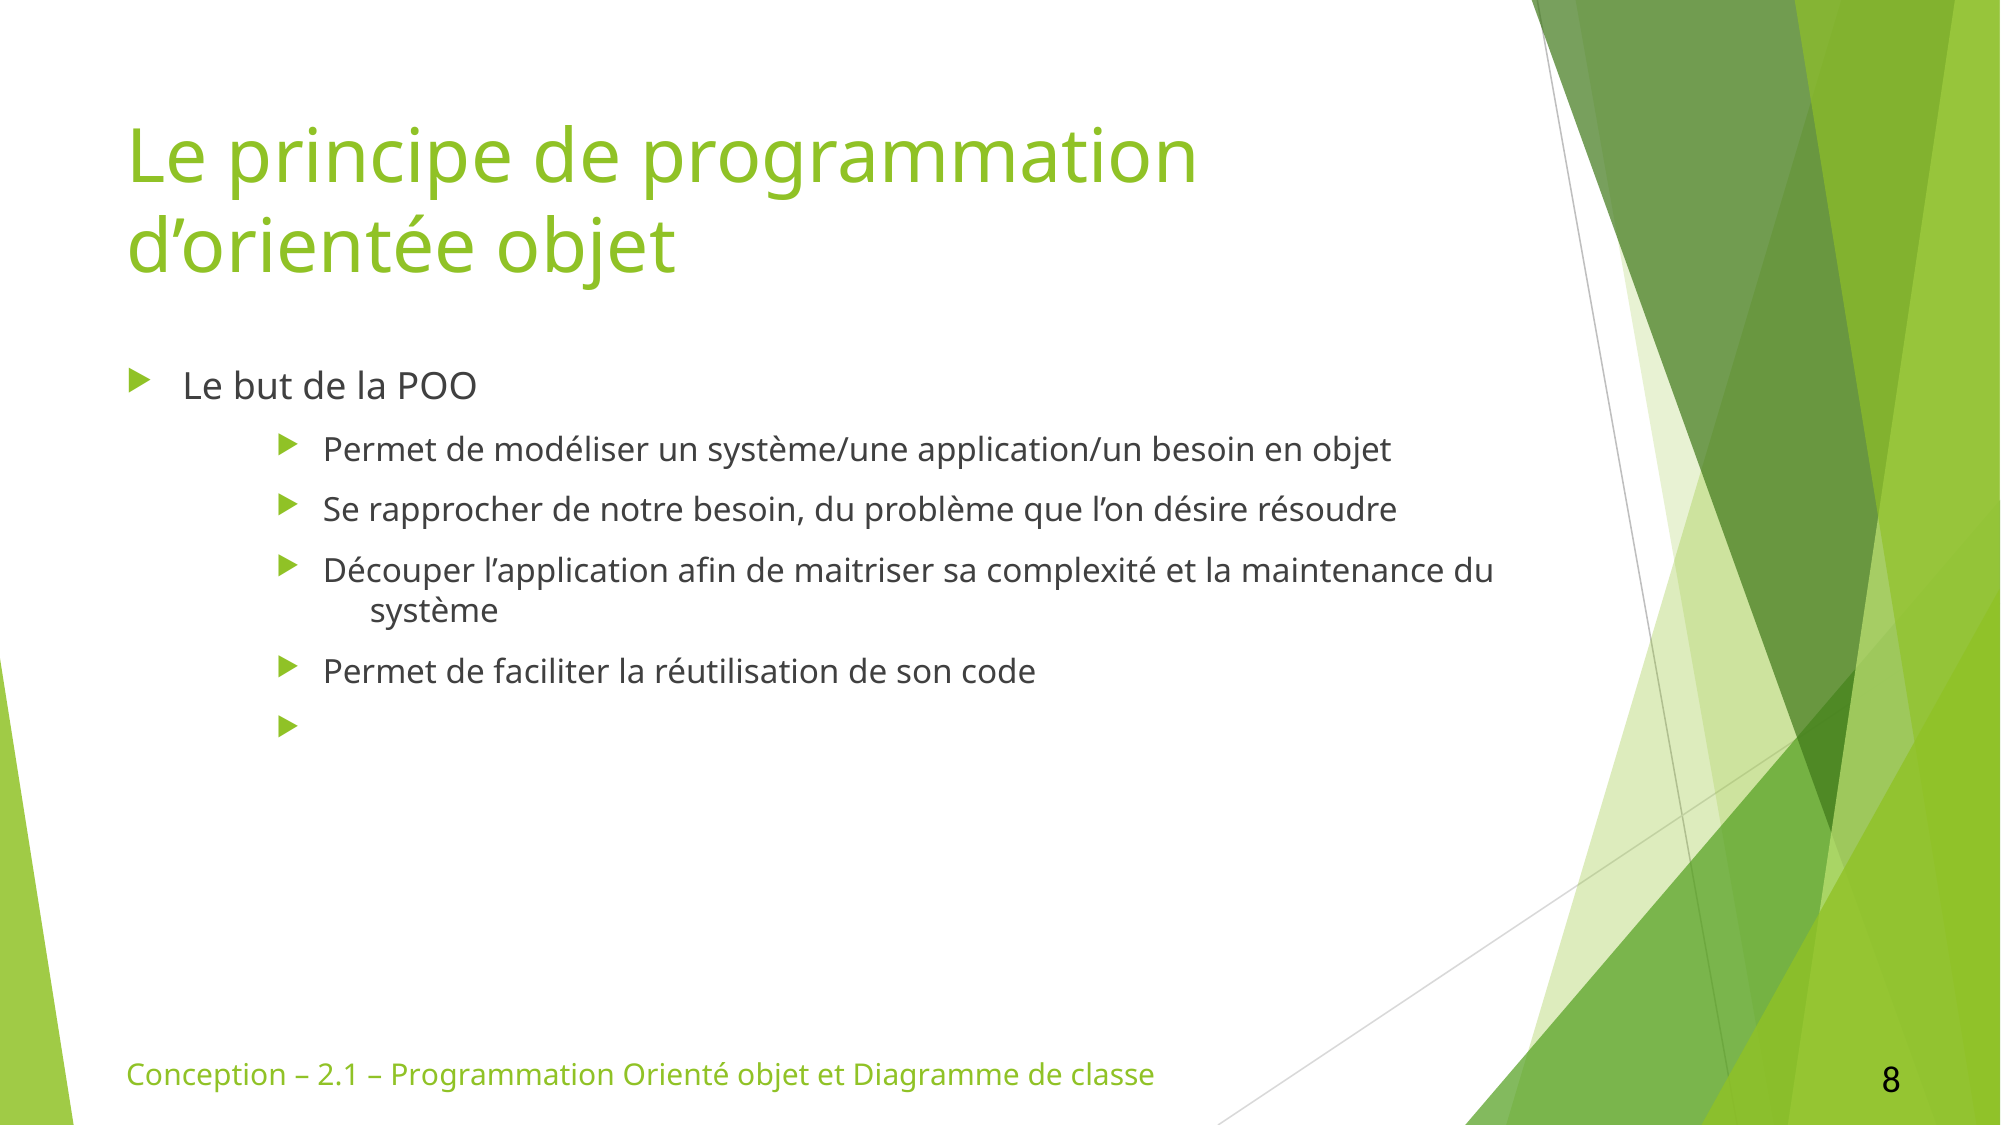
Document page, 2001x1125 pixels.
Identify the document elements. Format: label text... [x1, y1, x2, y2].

list Le but de la POO Permet de modéliser un système/une application/un besoin en objet Se rapprocher de notre besoin, du problème que l’on désire résoudre Découper l’application afin de maitriser sa complexité et la maintenance du système Permet de faciliter la réutilisation de son code [111, 354, 1522, 992]
text_box [1866, 1047, 1979, 1108]
title Le principe de programmation d’orientée objet [111, 99, 1522, 317]
text_box Conception – 2.1 – Programmation Orienté objet et Diagramme de classe [111, 1047, 1210, 1109]
